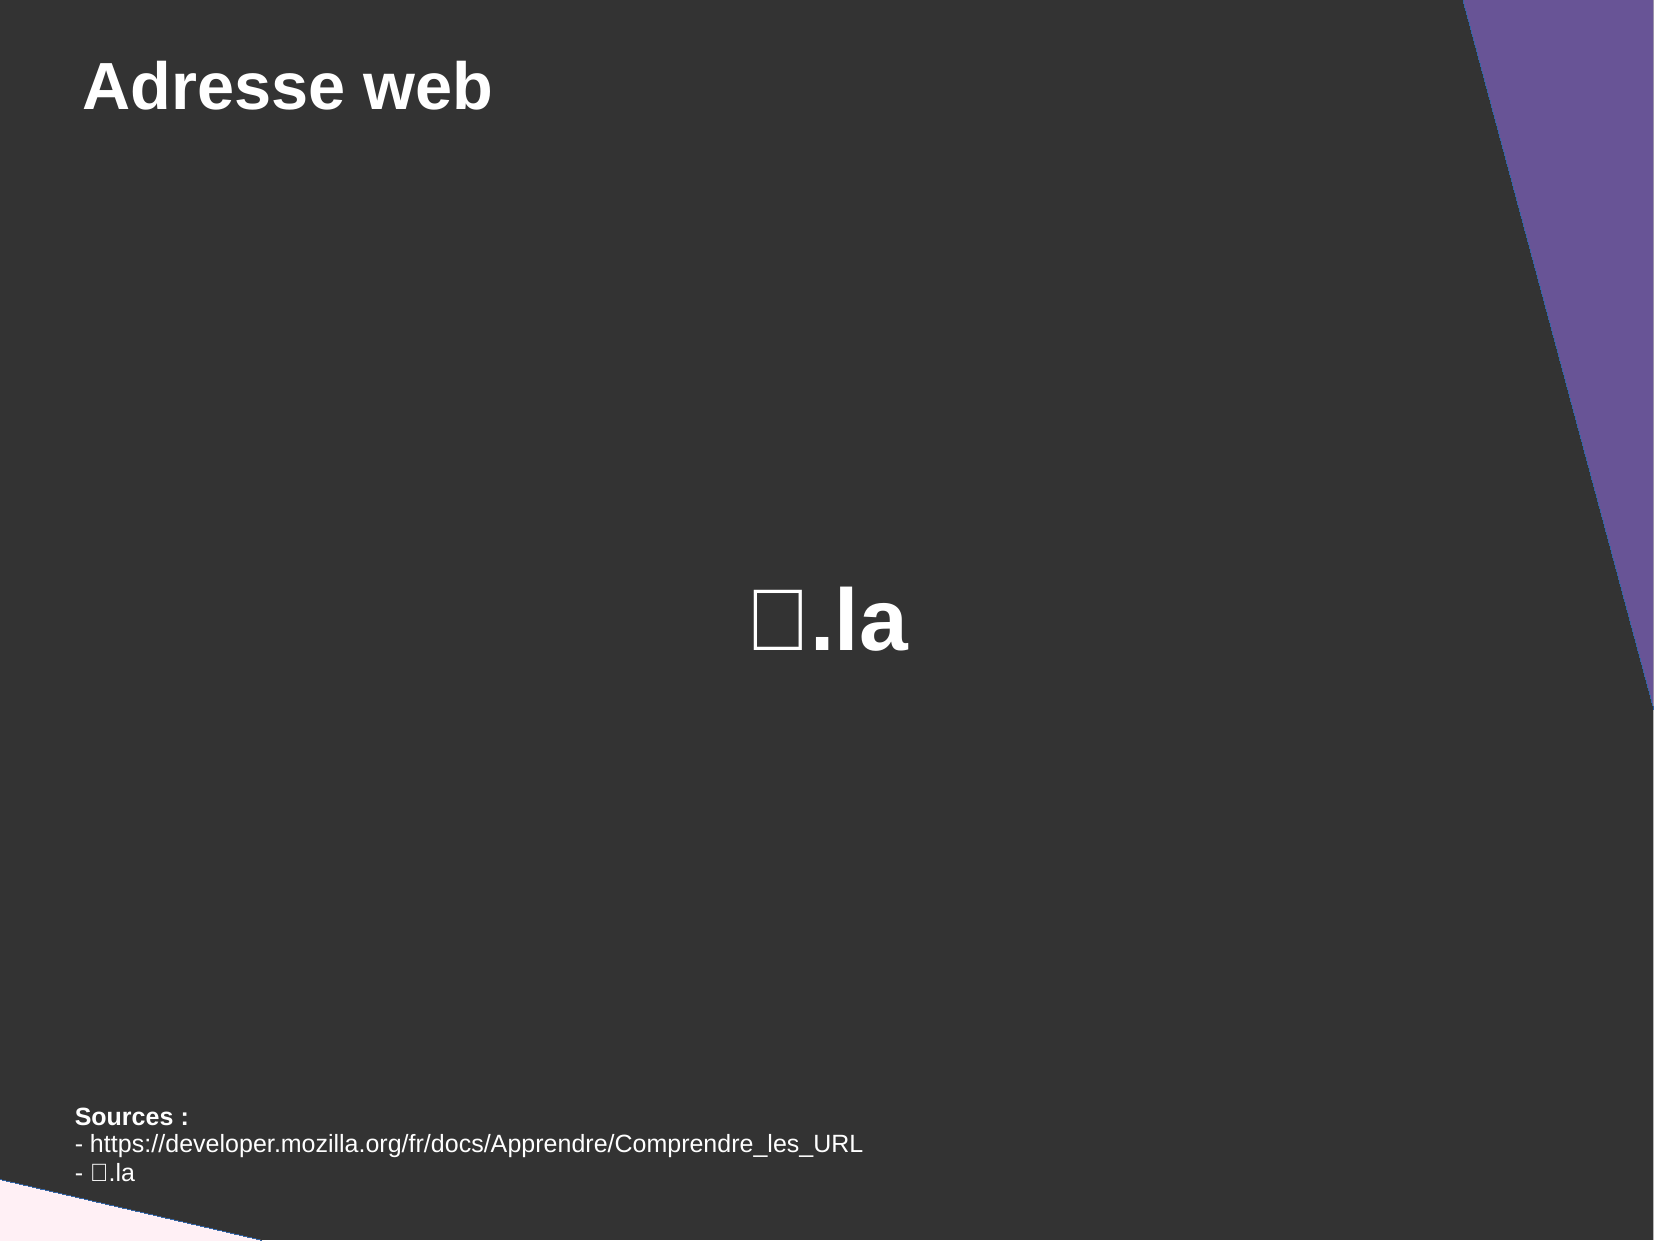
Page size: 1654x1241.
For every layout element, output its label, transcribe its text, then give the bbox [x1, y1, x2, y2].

text_box [1463, 0, 1654, 710]
text_box Sources : - https://developer.mozilla.org/fr/docs/Apprendre/Comprendre_les_URL - 💩.la [59, 1094, 1546, 1227]
title Adresse web [82, 49, 1503, 152]
title 💩.la [31, 571, 1622, 702]
text_box [0, 1179, 266, 1241]
